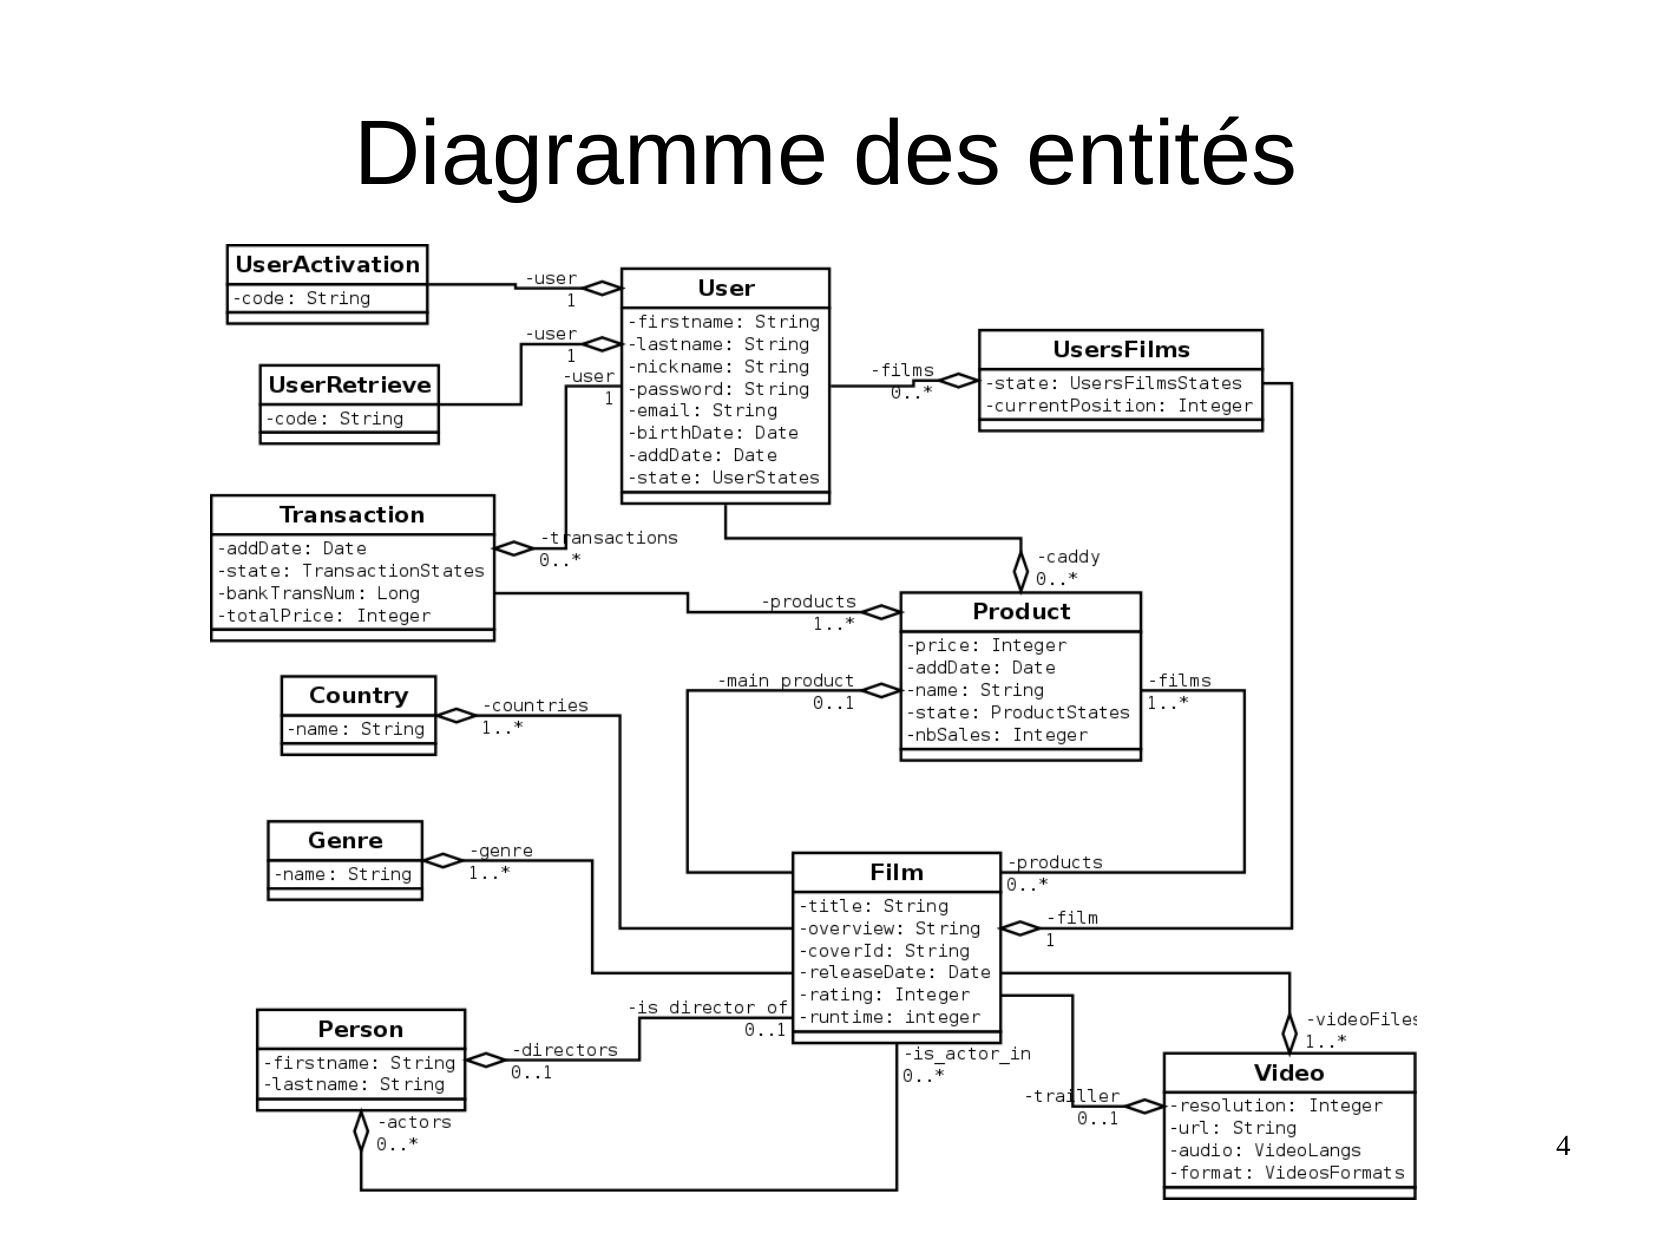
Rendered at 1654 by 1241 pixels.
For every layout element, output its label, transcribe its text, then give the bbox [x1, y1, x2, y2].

picture [210, 244, 1417, 1201]
title Diagramme des entités [82, 49, 1571, 257]
